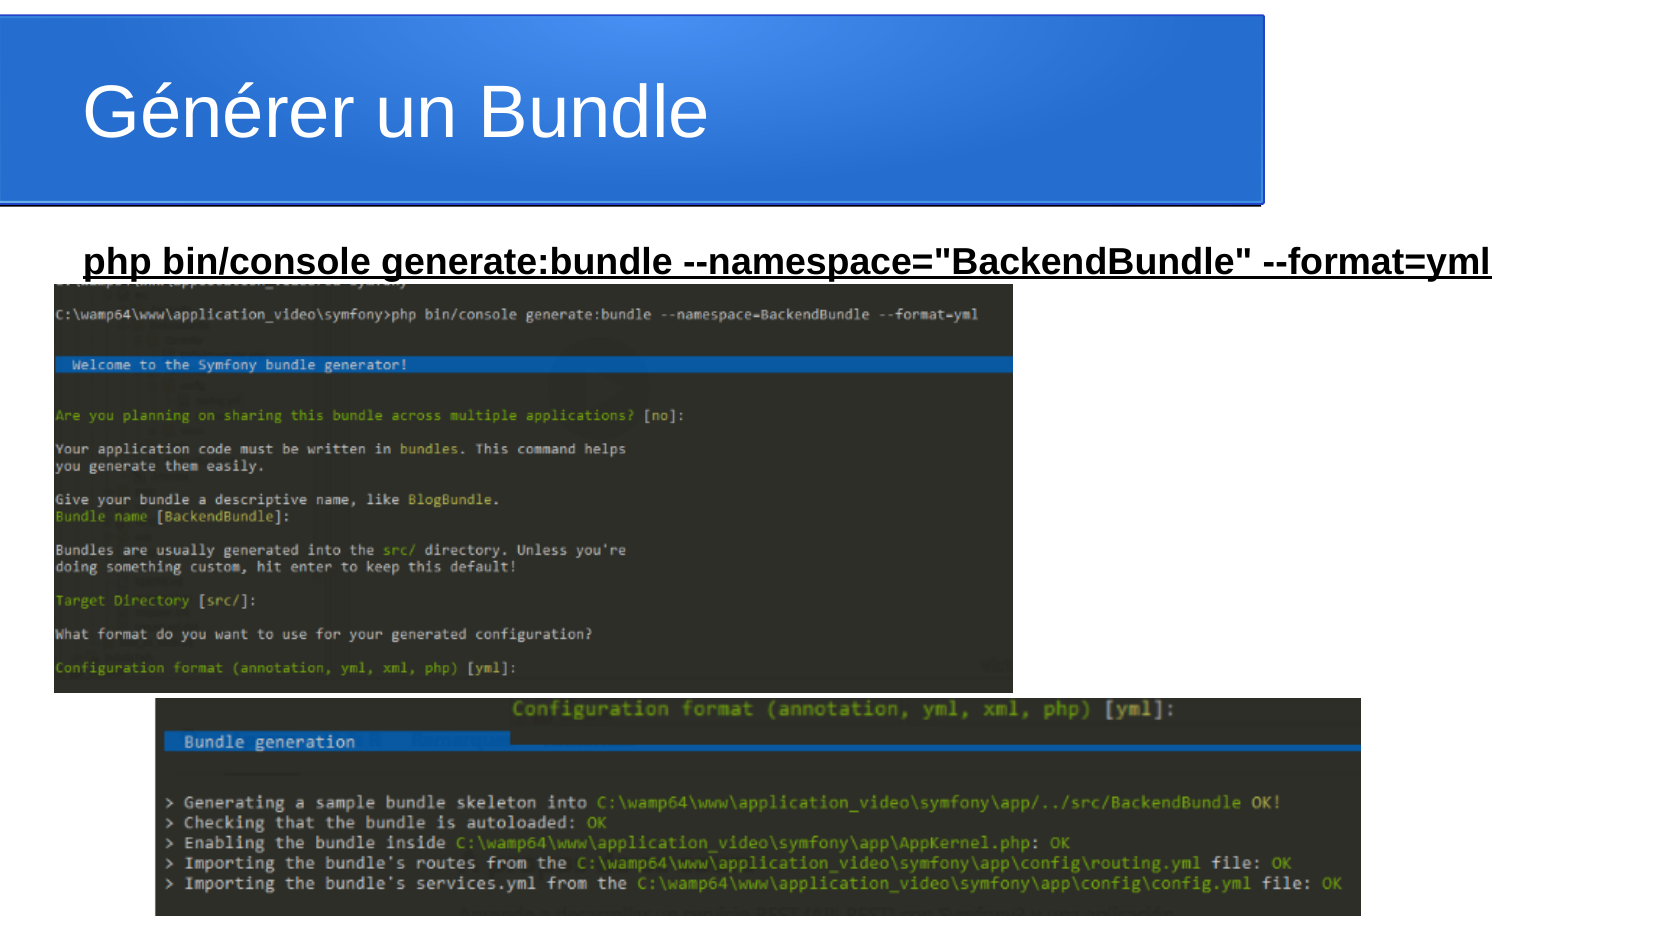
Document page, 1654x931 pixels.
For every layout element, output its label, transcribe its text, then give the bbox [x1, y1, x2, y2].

title Générer un Bundle [82, 35, 1235, 189]
picture [143, 698, 1361, 916]
picture [54, 284, 1013, 693]
text_box php bin/console generate:bundle --namespace="BackendBundle" --format=yml [68, 226, 1507, 284]
